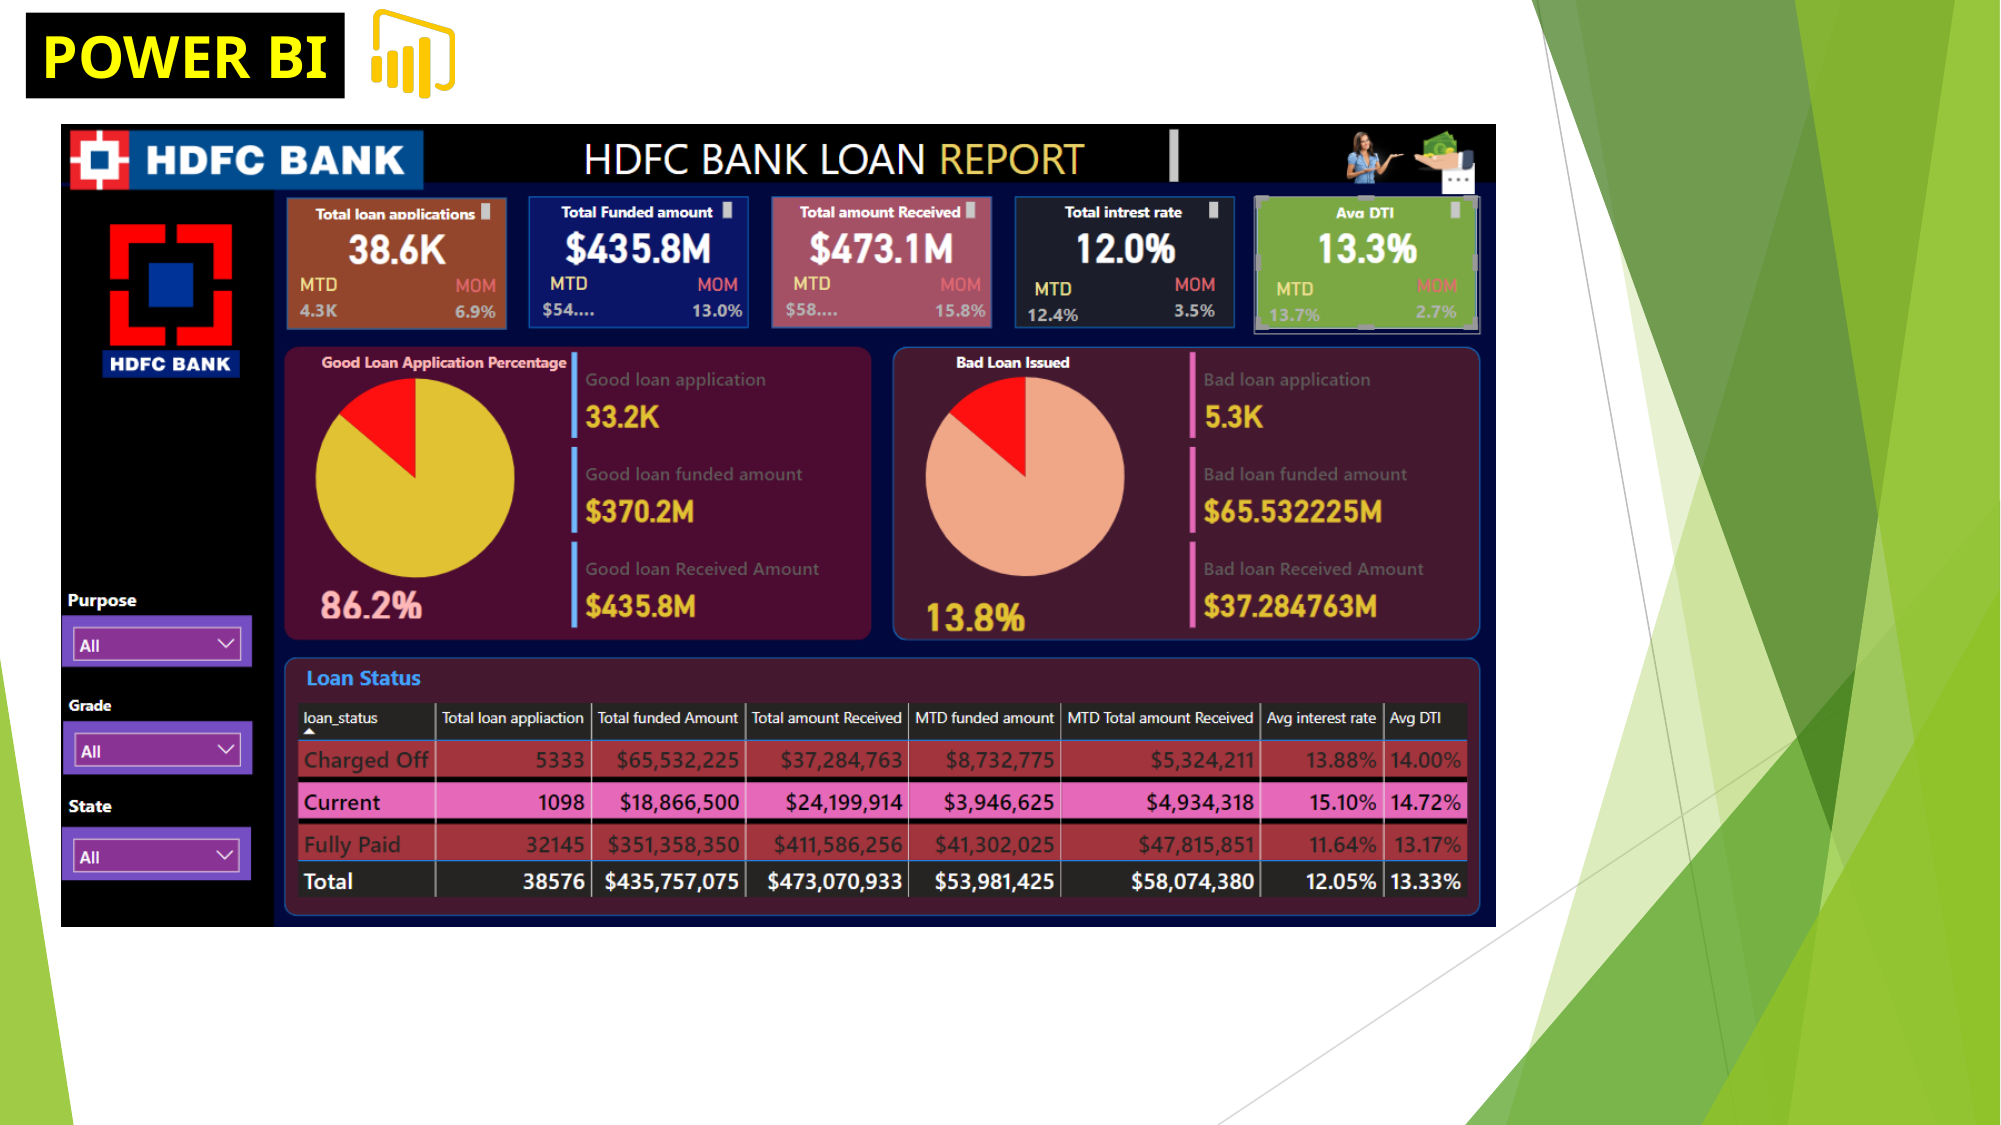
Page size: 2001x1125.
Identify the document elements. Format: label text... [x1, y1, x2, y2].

picture [61, 124, 1496, 927]
picture [327, 6, 499, 102]
text_box POWER BI [25, 12, 327, 99]
